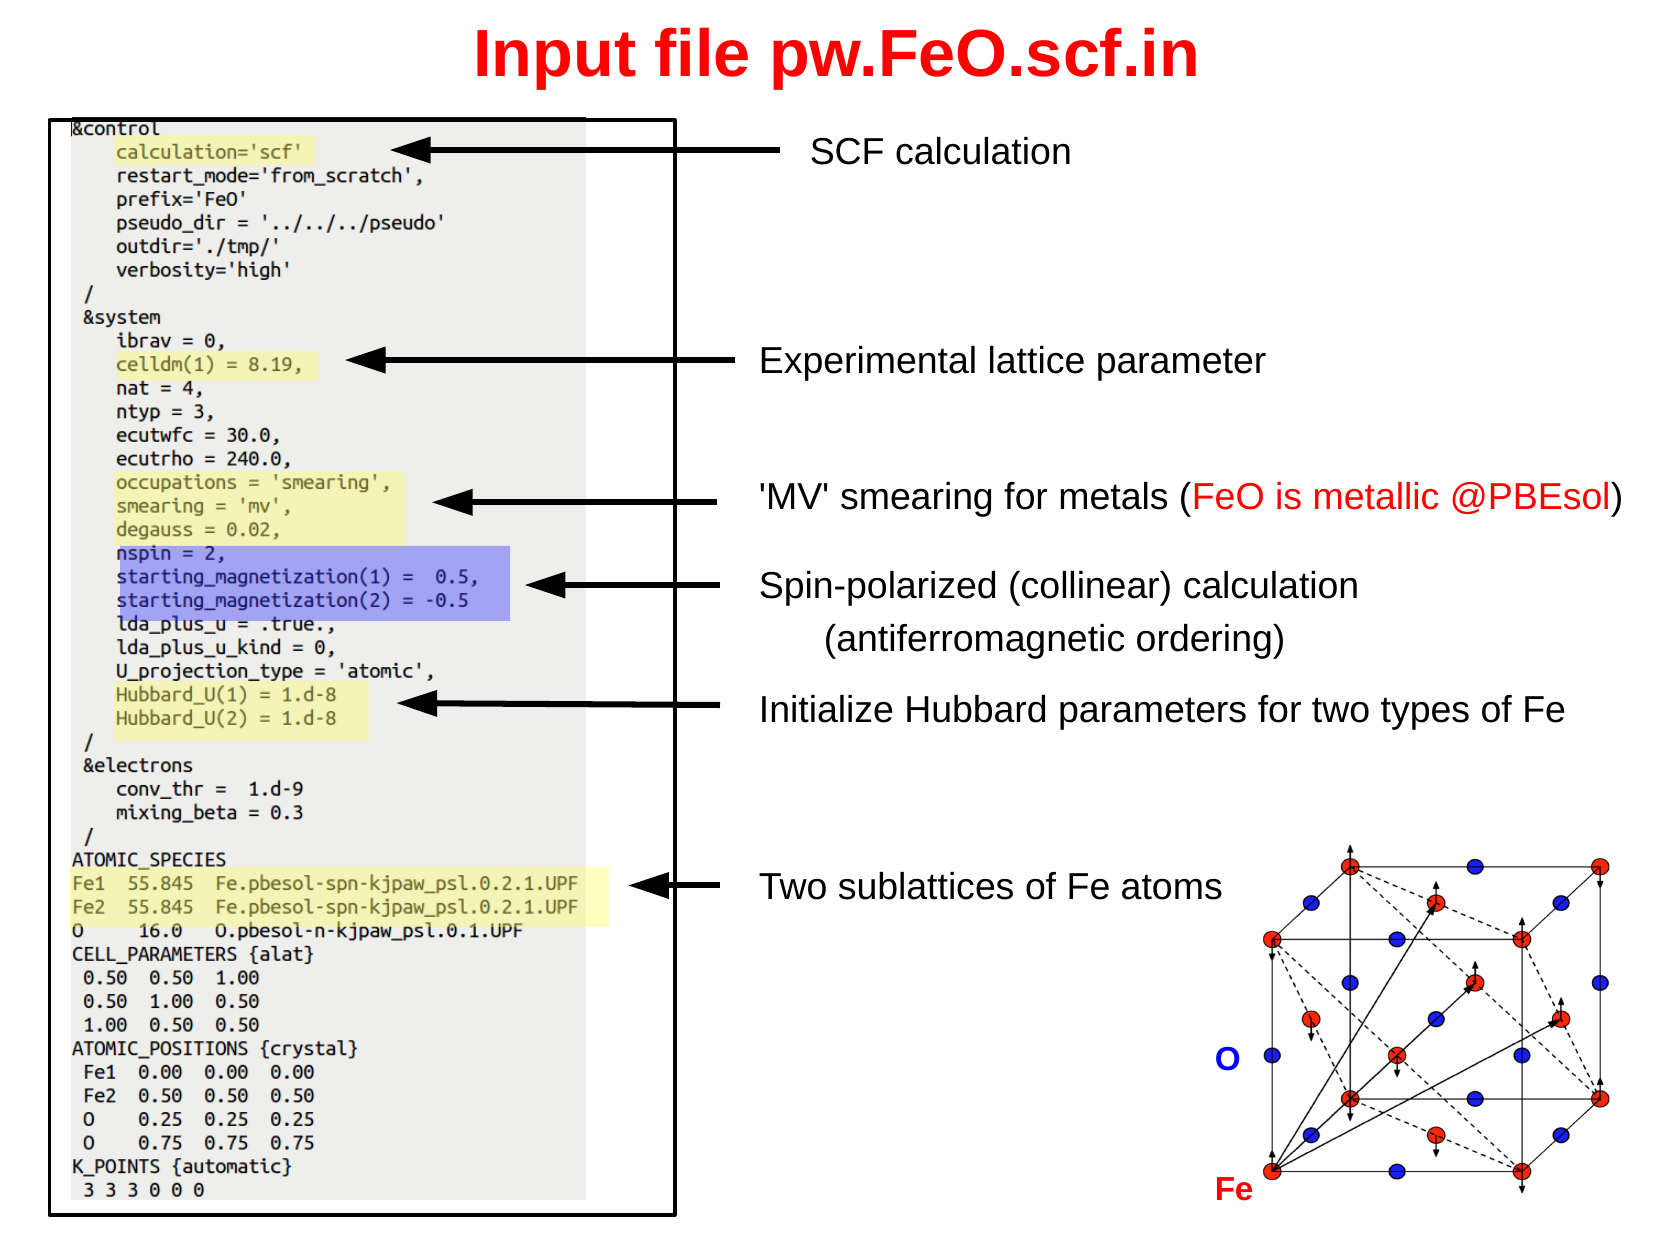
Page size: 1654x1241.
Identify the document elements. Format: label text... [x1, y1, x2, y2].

picture [71, 927, 586, 1201]
text_box [117, 350, 319, 381]
text_box Experimental lattice parameter [744, 332, 1282, 390]
text_box (antiferromagnetic ordering) [809, 609, 1301, 667]
text_box Initialize Hubbard parameters for two types of Fe [744, 680, 1582, 738]
text_box [69, 866, 610, 927]
text_box Two sublattices of Fe atoms [744, 857, 1239, 915]
text_box 'MV' smearing for metals (FeO is metallic @PBEsol) [744, 468, 1639, 526]
text_box Spin-polarized (collinear) calculation [744, 556, 1375, 614]
text_box Fe [1200, 1162, 1269, 1216]
text_box SCF calculation [795, 123, 1087, 181]
text_box [114, 135, 316, 166]
picture [71, 122, 586, 866]
text_box [114, 470, 511, 621]
text_box [114, 680, 370, 741]
text_box O [1200, 1032, 1256, 1086]
picture [1250, 839, 1626, 1201]
title Input file pw.FeO.scf.in [465, 15, 1209, 91]
